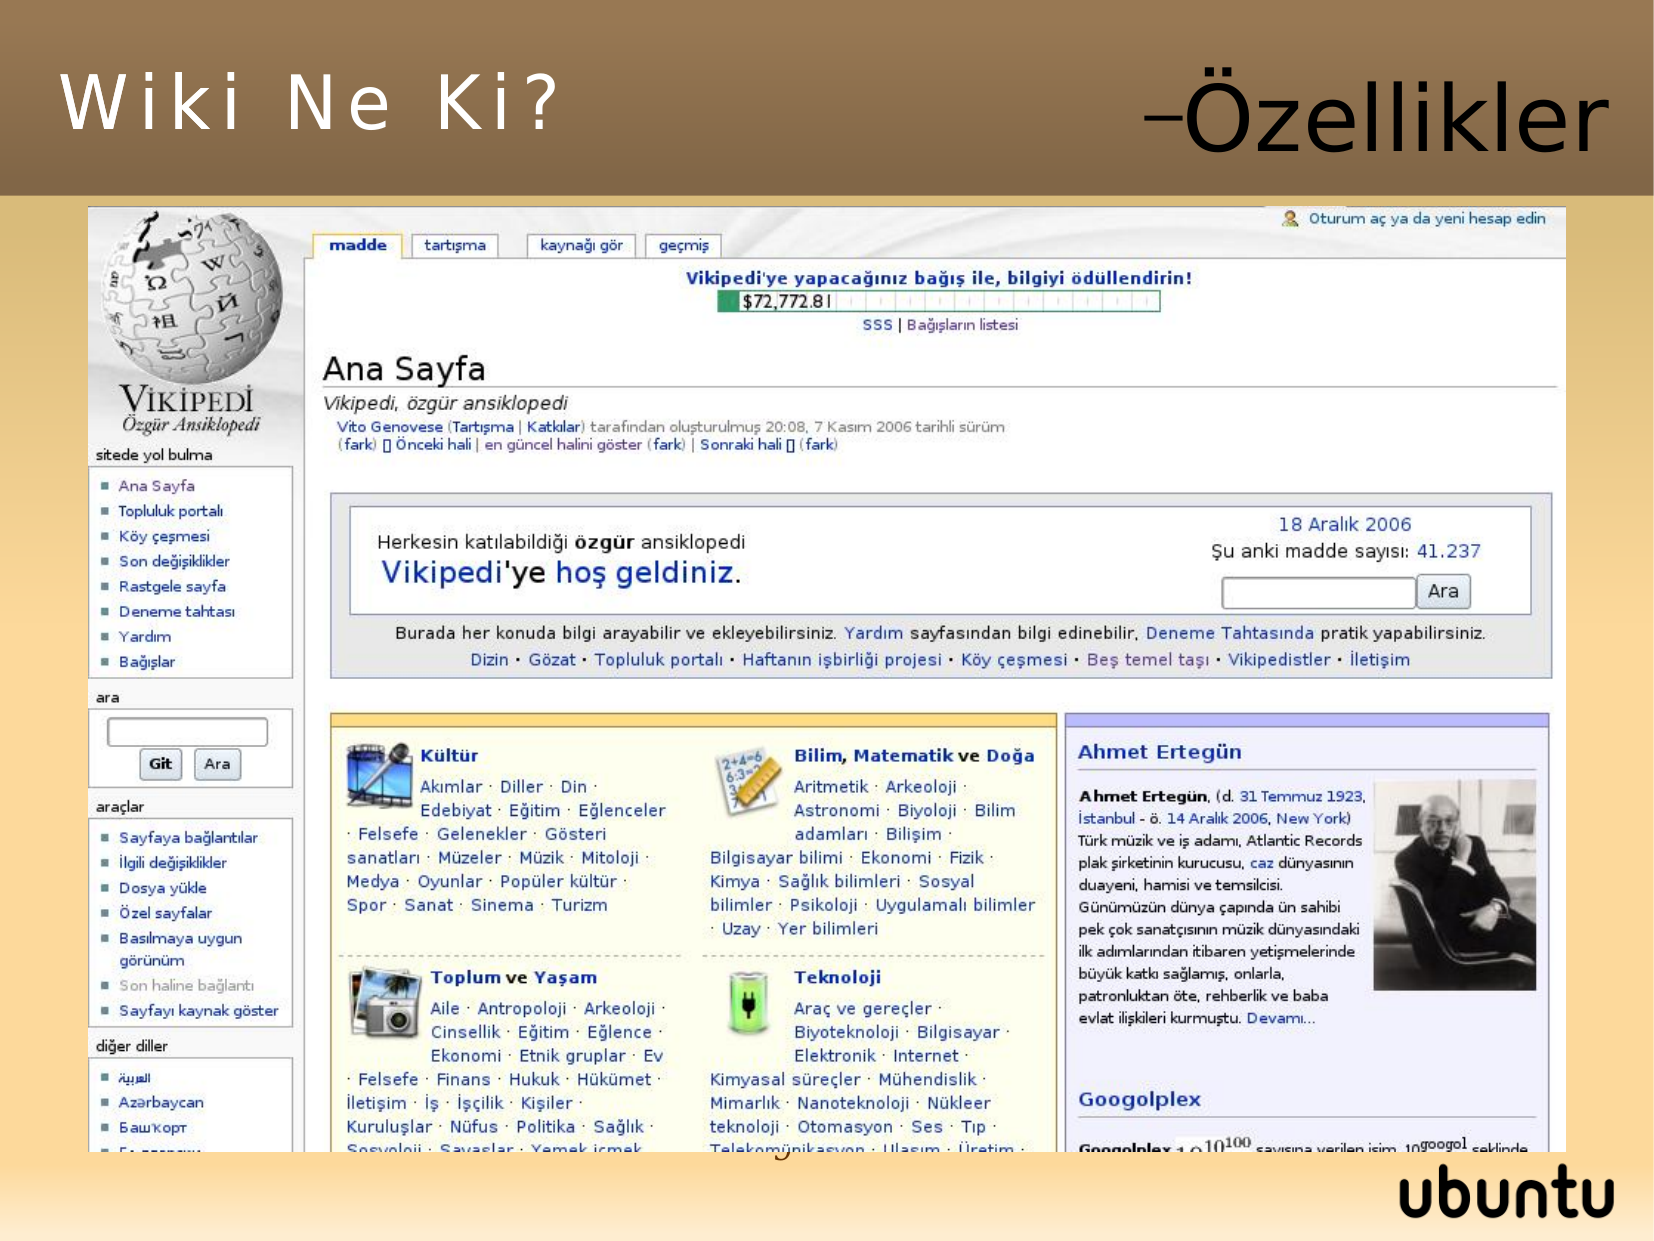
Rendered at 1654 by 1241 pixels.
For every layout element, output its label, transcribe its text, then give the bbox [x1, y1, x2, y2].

text_box Özellikler [1092, 59, 1625, 181]
picture [0, 0, 1654, 1241]
title Wiki Ne Ki? [59, 29, 1595, 178]
